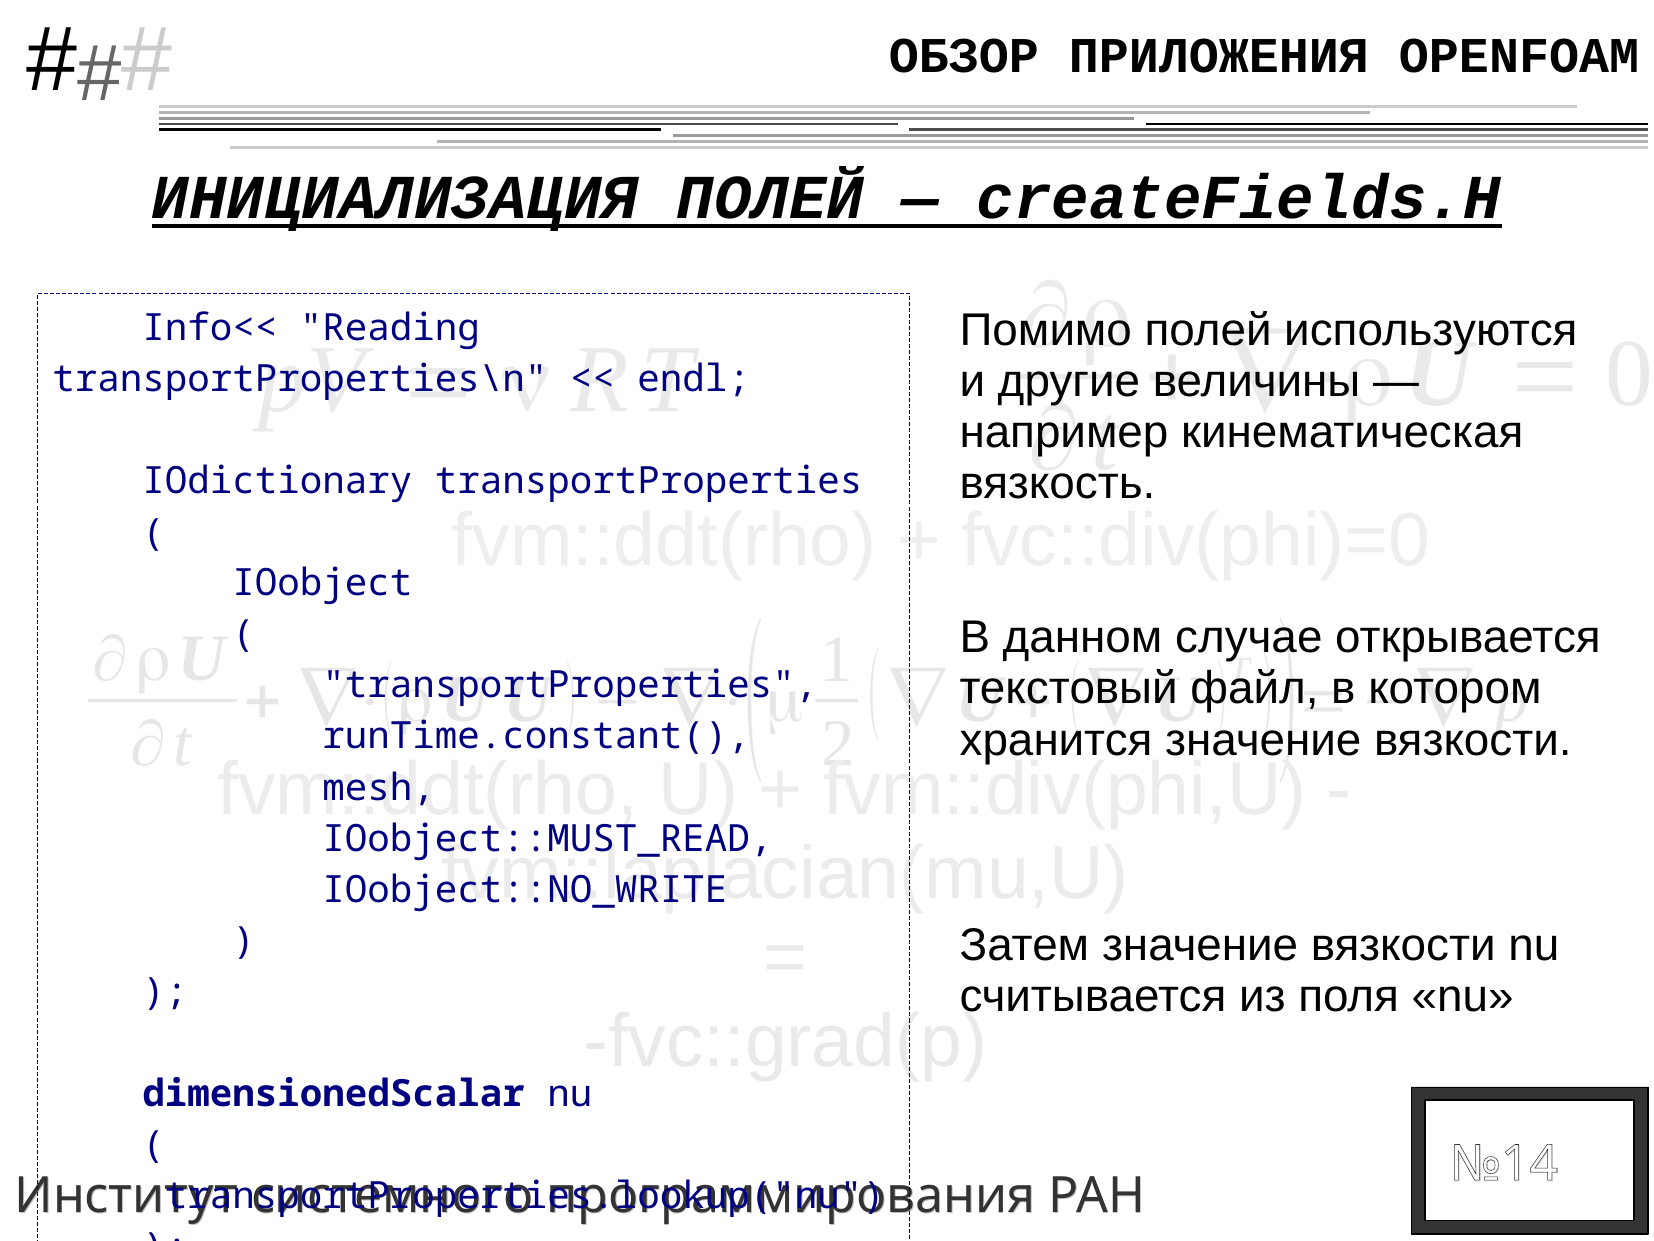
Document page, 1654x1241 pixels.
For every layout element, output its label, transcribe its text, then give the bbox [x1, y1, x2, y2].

text_box Помимо полей используются и другие величины — например кинематическая вязкость. В данном случае открывается текстовый файл, в котором хранится значение вязкости. Затем значение вязкости nu считывается из поля «nu» [944, 296, 1625, 1029]
text_box Info<< "Reading transportProperties\n" << endl; IOdictionary transportProperties ( IOobject ( "transportProperties", runTime.constant(), mesh, IOobject::MUST_READ, IOobject::NO_WRITE ) ); dimensionedScalar nu ( transportProperties.lookup("nu") ); [37, 293, 910, 1121]
title ИНИЦИАЛИЗАЦИЯ ПОЛЕЙ — createFields.H [0, 147, 1654, 257]
